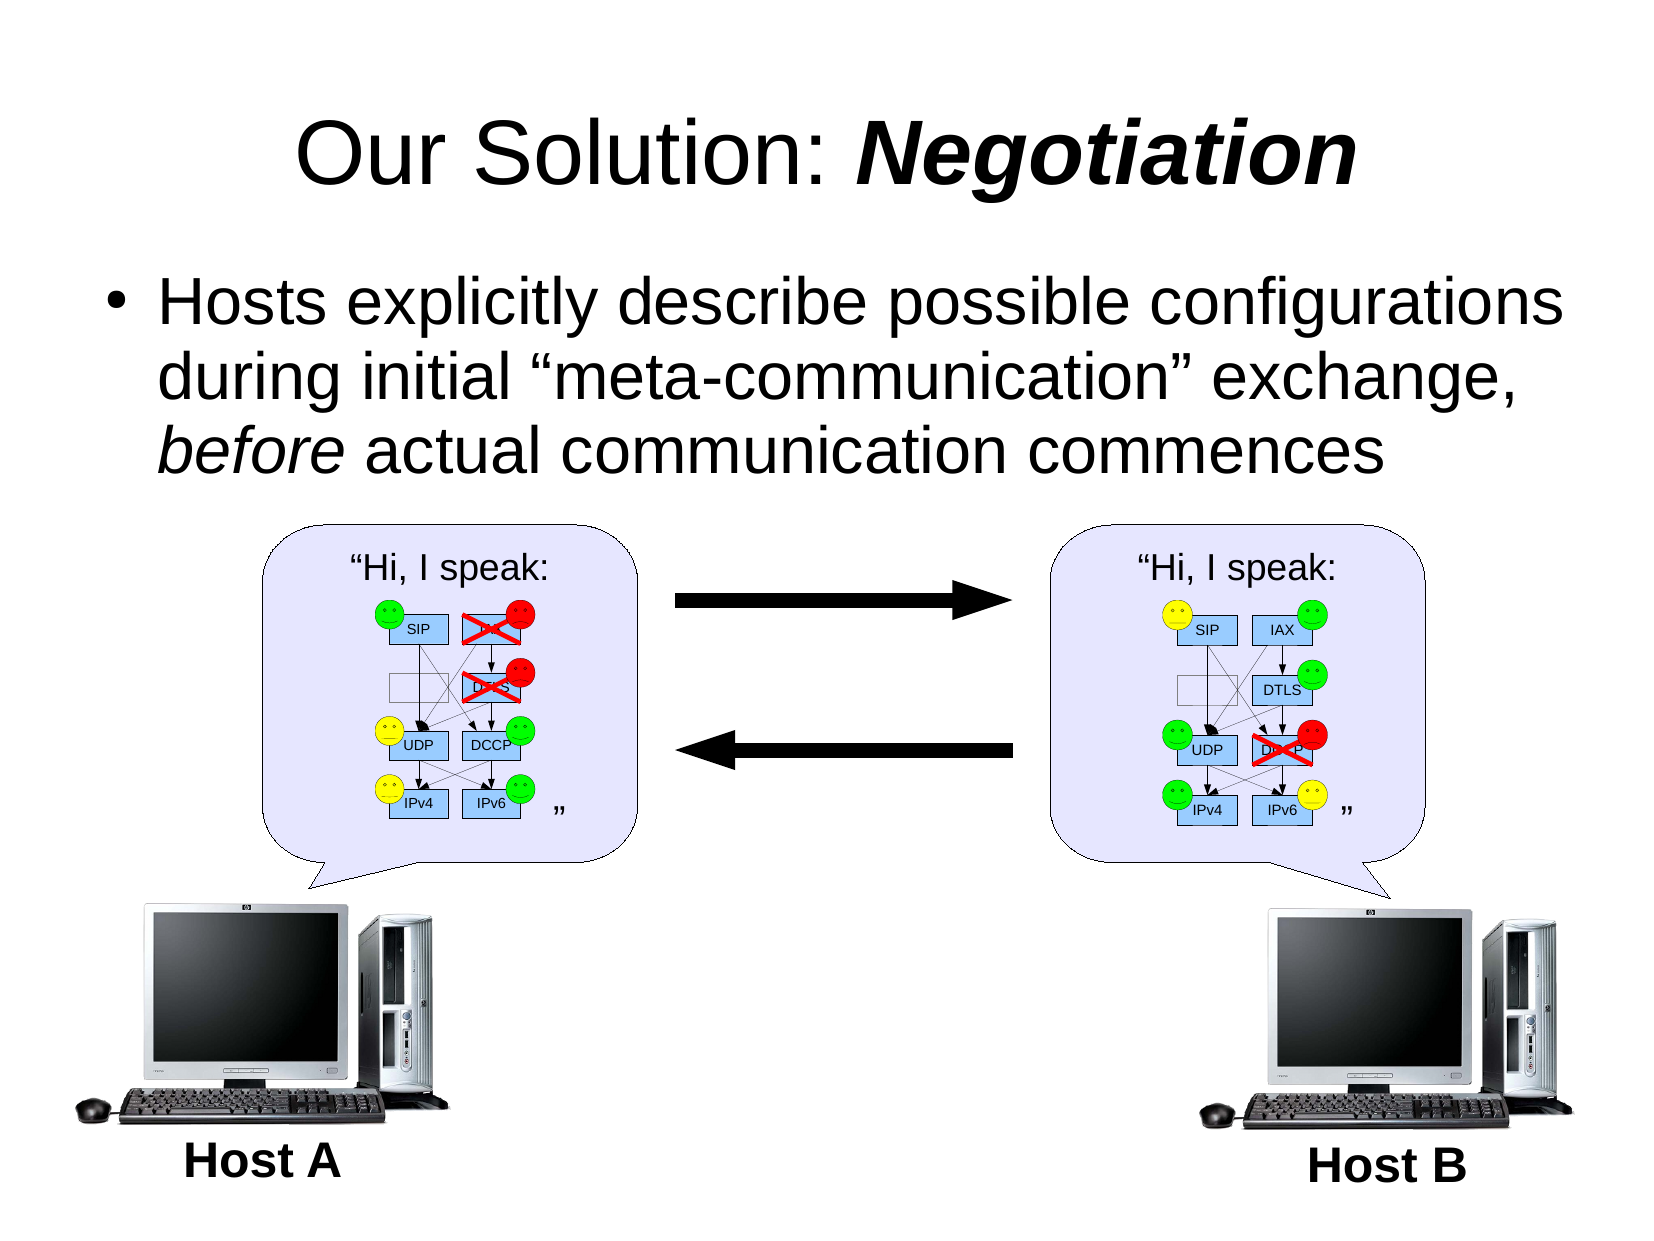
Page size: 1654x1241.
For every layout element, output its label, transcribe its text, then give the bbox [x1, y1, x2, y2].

text_box “Hi, I speak: ” [1050, 524, 1426, 899]
picture [375, 600, 536, 819]
list Hosts explicitly describe possible configurations during initial “meta-communication” exchange, before actual communication commences [86, 263, 1576, 488]
text_box “Hi, I speak: ” [262, 524, 638, 889]
text_box Host B [1199, 1129, 1576, 1201]
picture [1199, 908, 1575, 1129]
picture [75, 903, 451, 1125]
picture [1162, 600, 1328, 826]
text_box Host A [75, 1125, 451, 1196]
title Our Solution: Negotiation [82, 56, 1571, 250]
